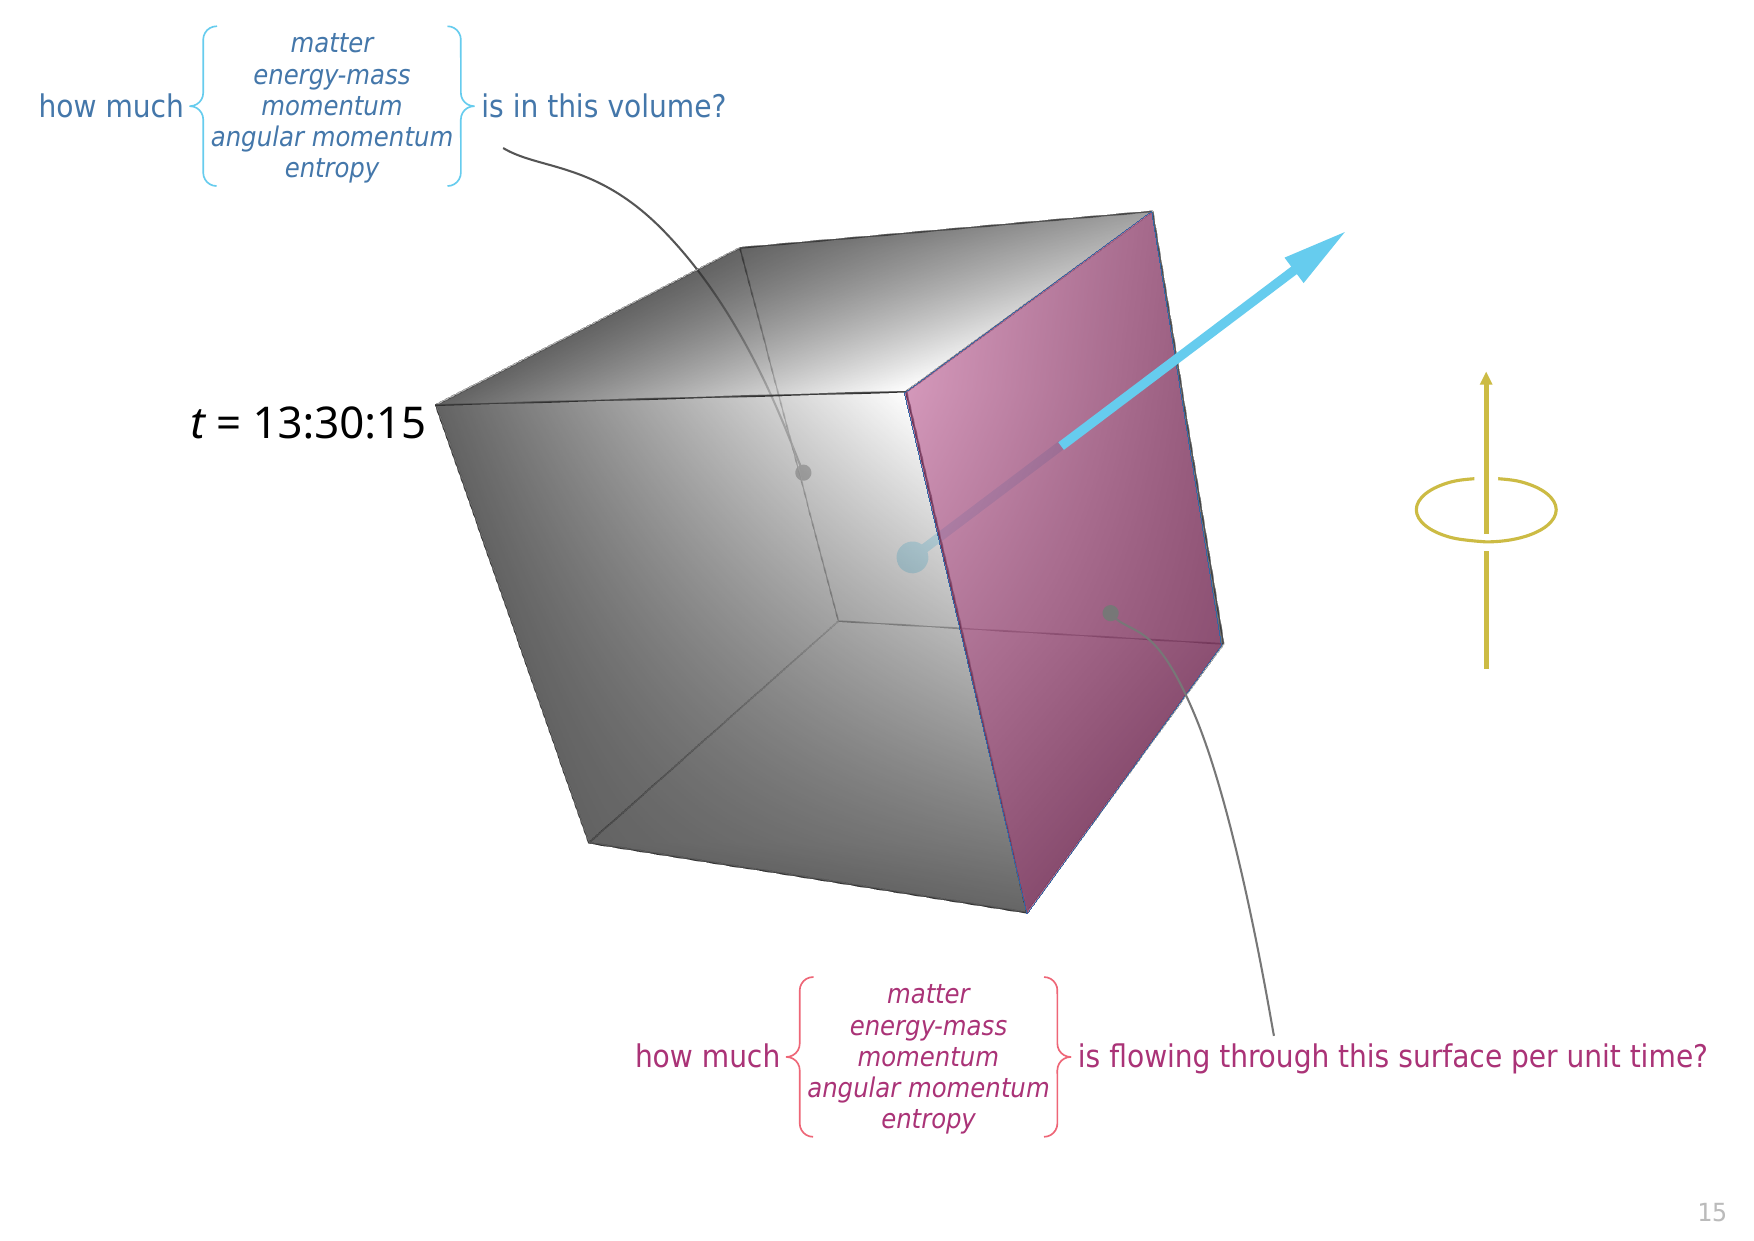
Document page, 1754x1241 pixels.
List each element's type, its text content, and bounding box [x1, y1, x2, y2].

text_box [1474, 466, 1484, 491]
text_box [1489, 466, 1499, 491]
text_box how much is in this volume? [469, 80, 742, 132]
text_box [904, 211, 1222, 914]
text_box t = 13:30:15 [175, 384, 423, 444]
text_box matter energy-mass momentum angular momentum entropy [195, 20, 469, 193]
text_box how much is flowing through this surface per unit time? [620, 1031, 791, 1083]
text_box how much is flowing through this surface per unit time? [1066, 1031, 1724, 1083]
text_box how much is in this volume? [23, 80, 195, 132]
text_box matter energy-mass momentum angular momentum entropy [791, 970, 1066, 1143]
